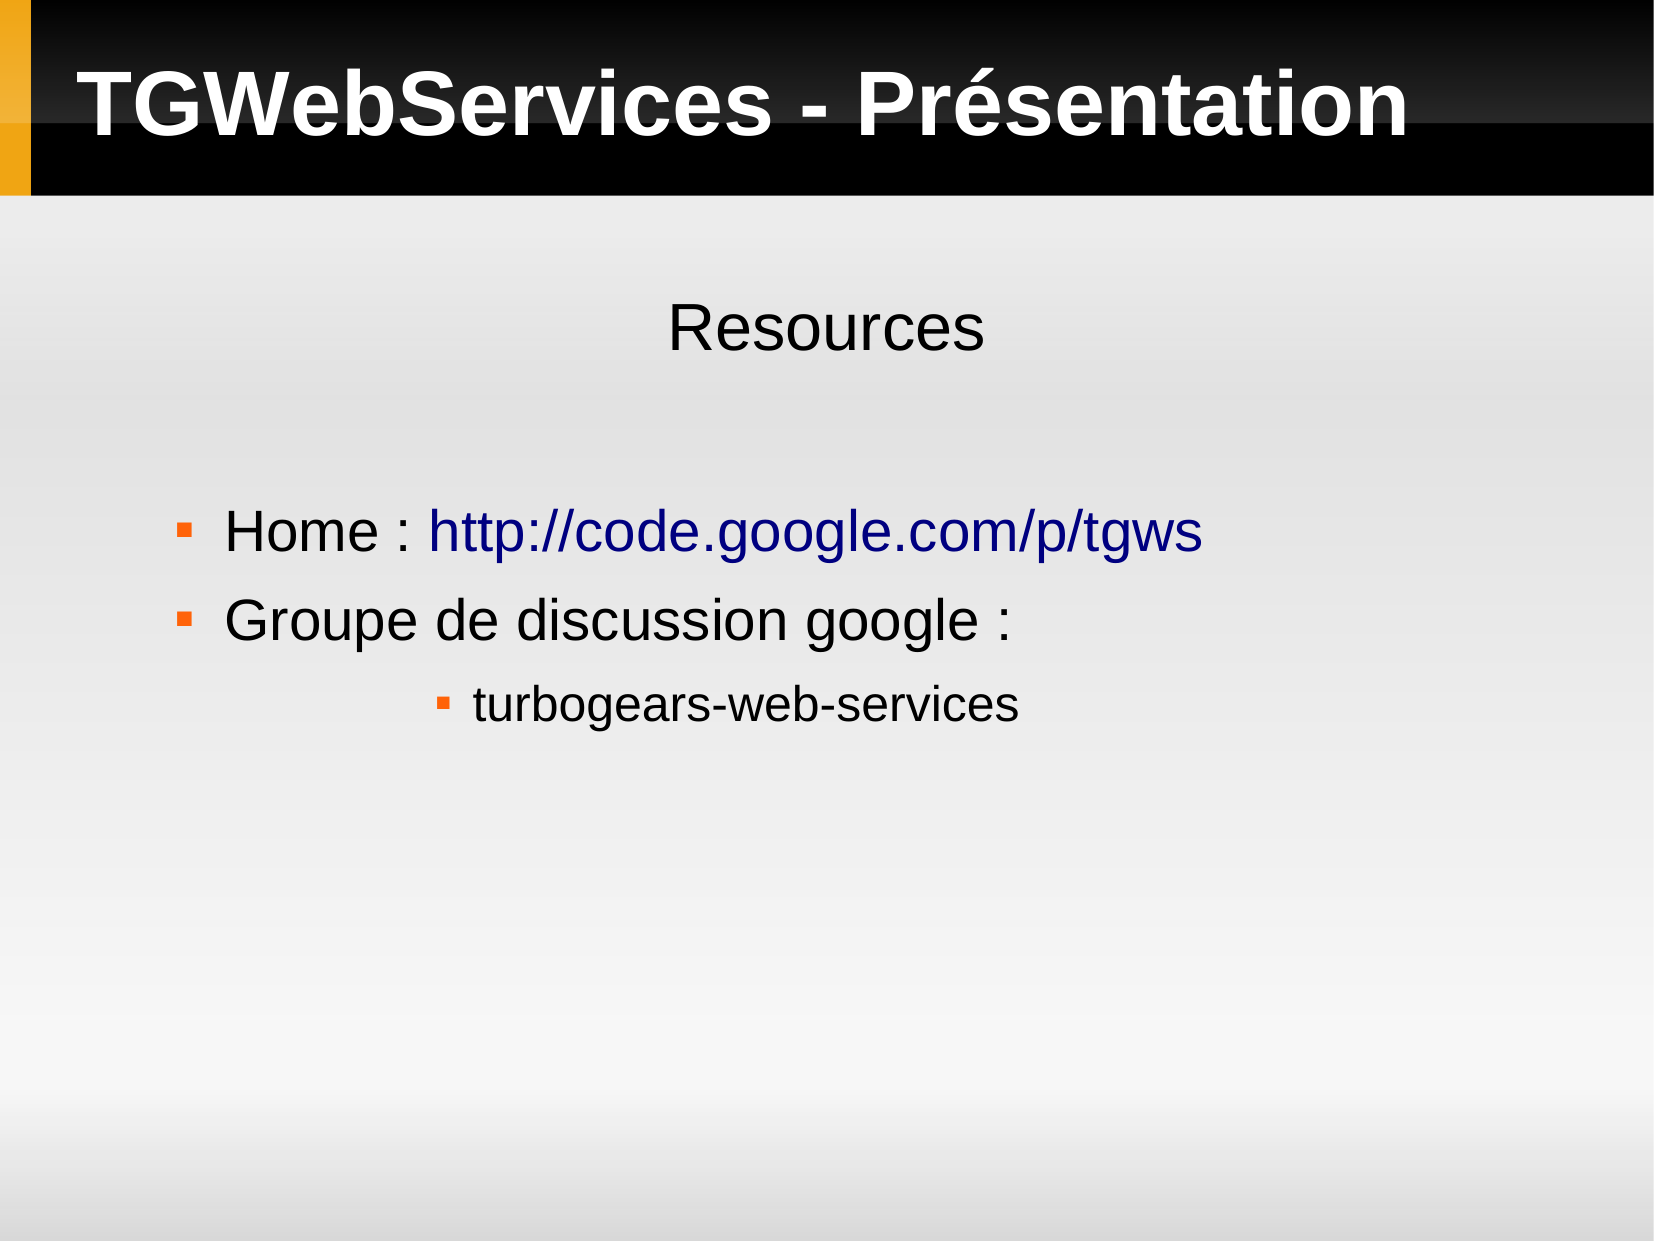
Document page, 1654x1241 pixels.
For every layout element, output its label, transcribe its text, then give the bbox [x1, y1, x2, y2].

title TGWebServices - Présentation [76, 0, 1565, 208]
picture [0, 0, 1654, 1241]
list Resources Home : http://code.google.com/p/tgws Groupe de discussion google : turbogears-web-services [82, 290, 1571, 1109]
